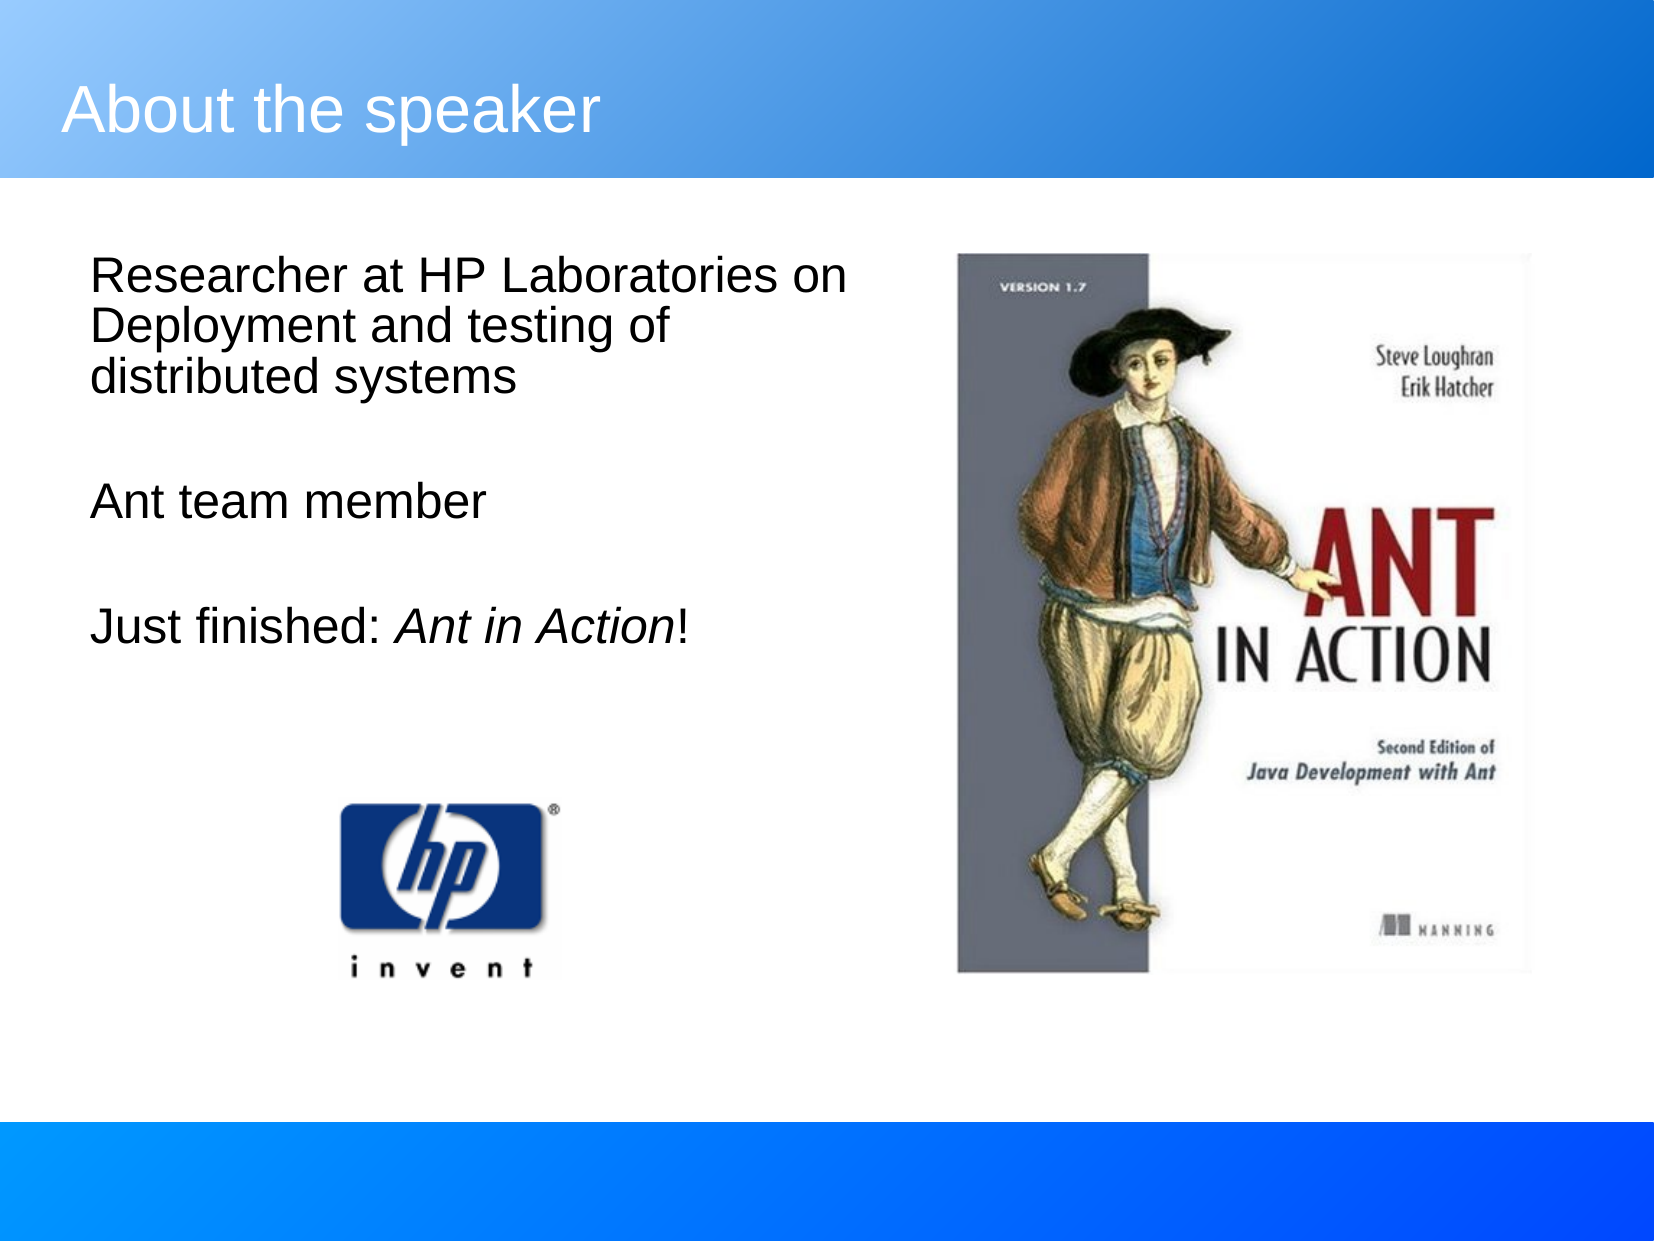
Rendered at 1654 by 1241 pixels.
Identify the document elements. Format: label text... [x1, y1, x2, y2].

picture [885, 253, 1607, 975]
title About the speaker [61, 35, 1388, 185]
picture [338, 797, 562, 980]
list Researcher at HP Laboratories on Deployment and testing of distributed systems Ant team member Just finished: Ant in Action! [60, 230, 857, 1100]
